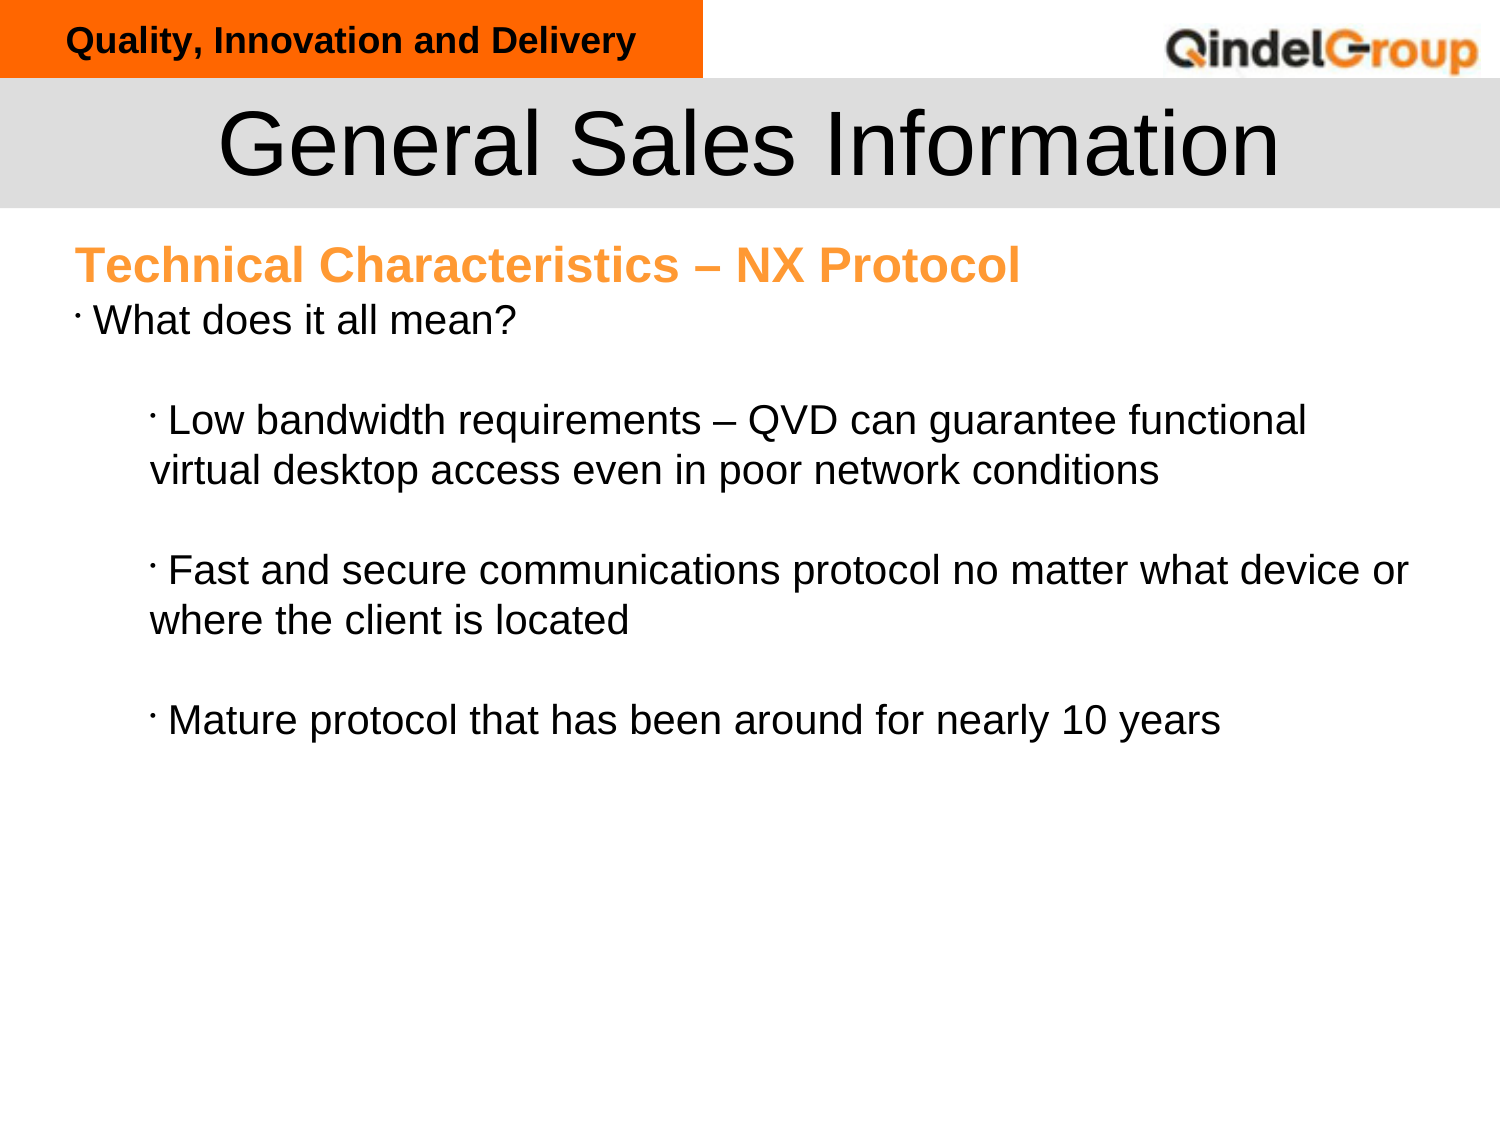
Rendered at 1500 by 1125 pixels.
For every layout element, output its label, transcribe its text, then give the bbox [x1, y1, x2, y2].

picture [1163, 23, 1481, 78]
text_box Technical Characteristics – NX Protocol What does it all mean? Low bandwidth requirements – QVD can guarantee functional virtual desktop access even in poor network conditions Fast and secure communications protocol no matter what device or where the client is located Mature protocol that has been around for nearly 10 years [60, 224, 1426, 751]
title General Sales Information [75, 45, 1426, 224]
